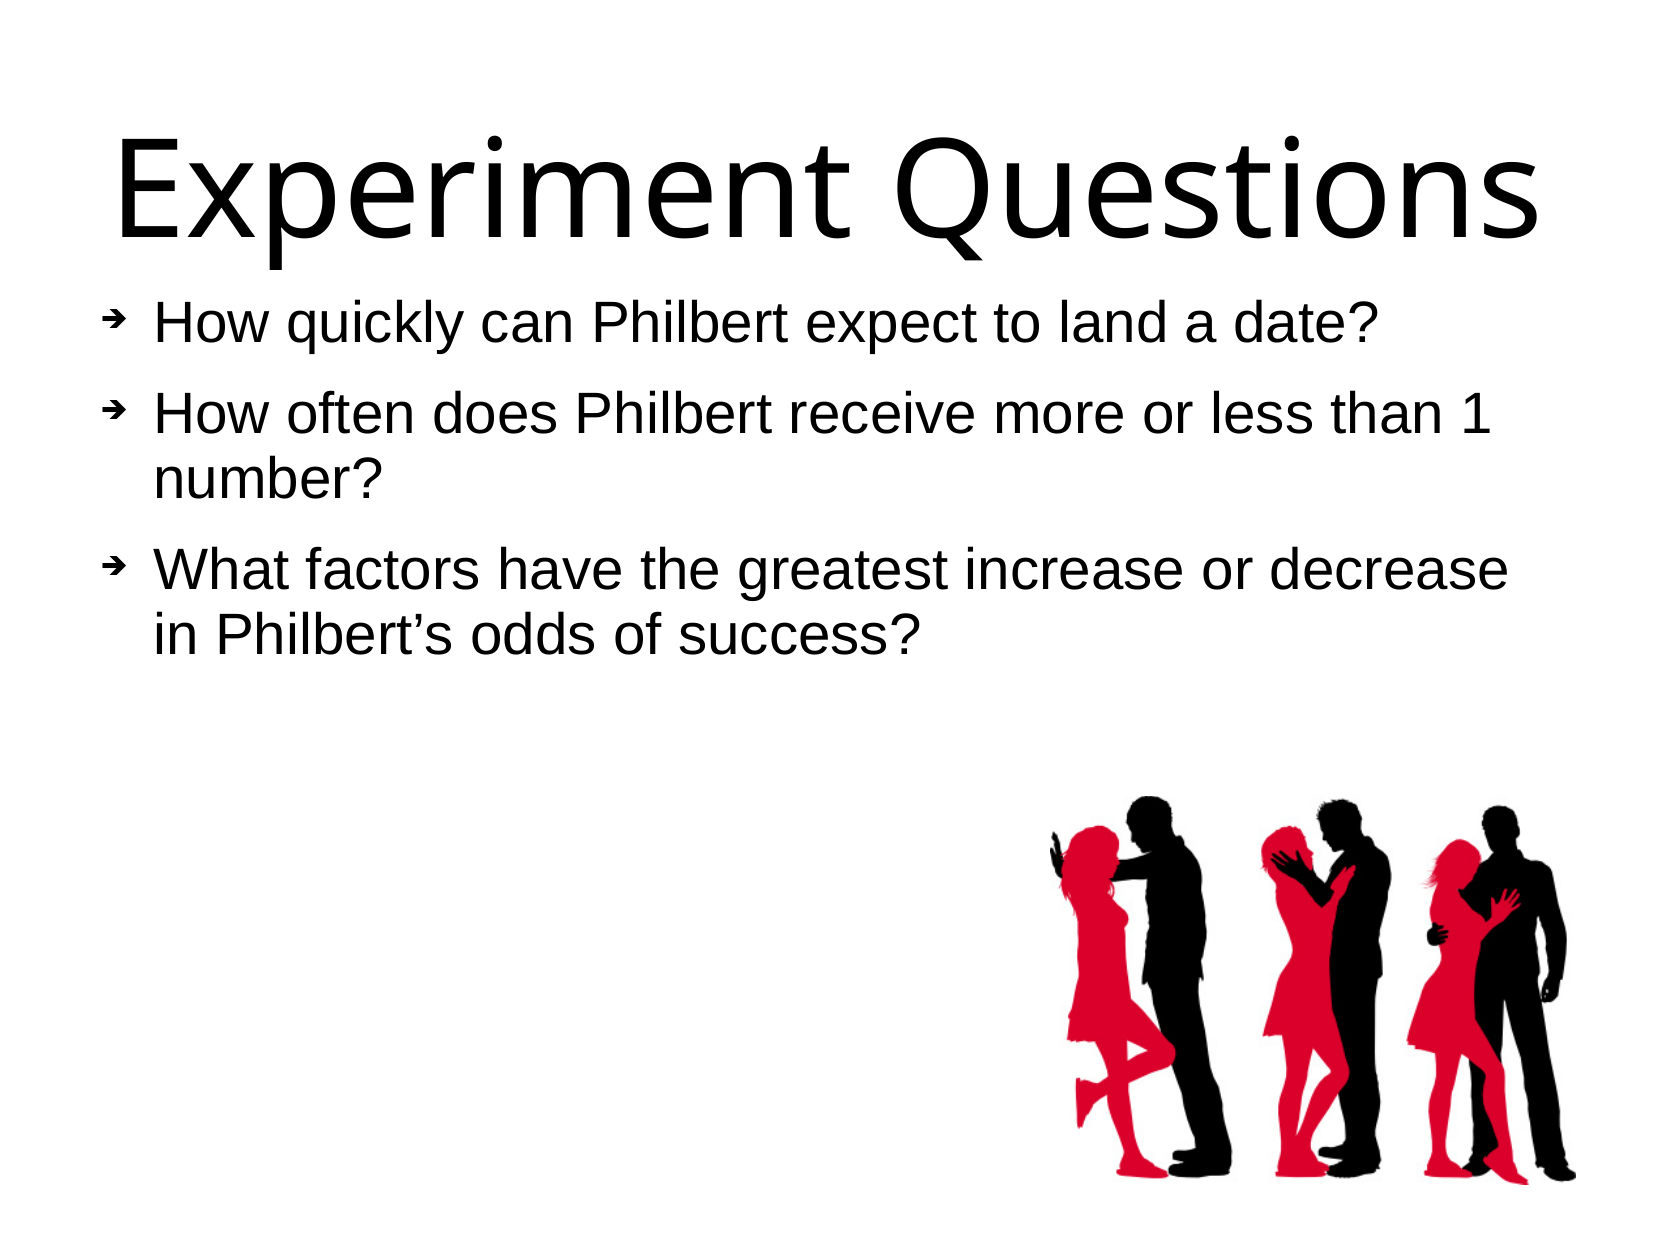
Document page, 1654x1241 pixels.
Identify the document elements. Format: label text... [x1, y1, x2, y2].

picture [1050, 796, 1576, 1186]
list How quickly can Philbert expect to land a date? How often does Philbert receive more or less than 1 number? What factors have the greatest increase or decrease in Philbert’s odds of success? [82, 290, 1571, 1010]
title Experiment Questions [0, 0, 1654, 429]
